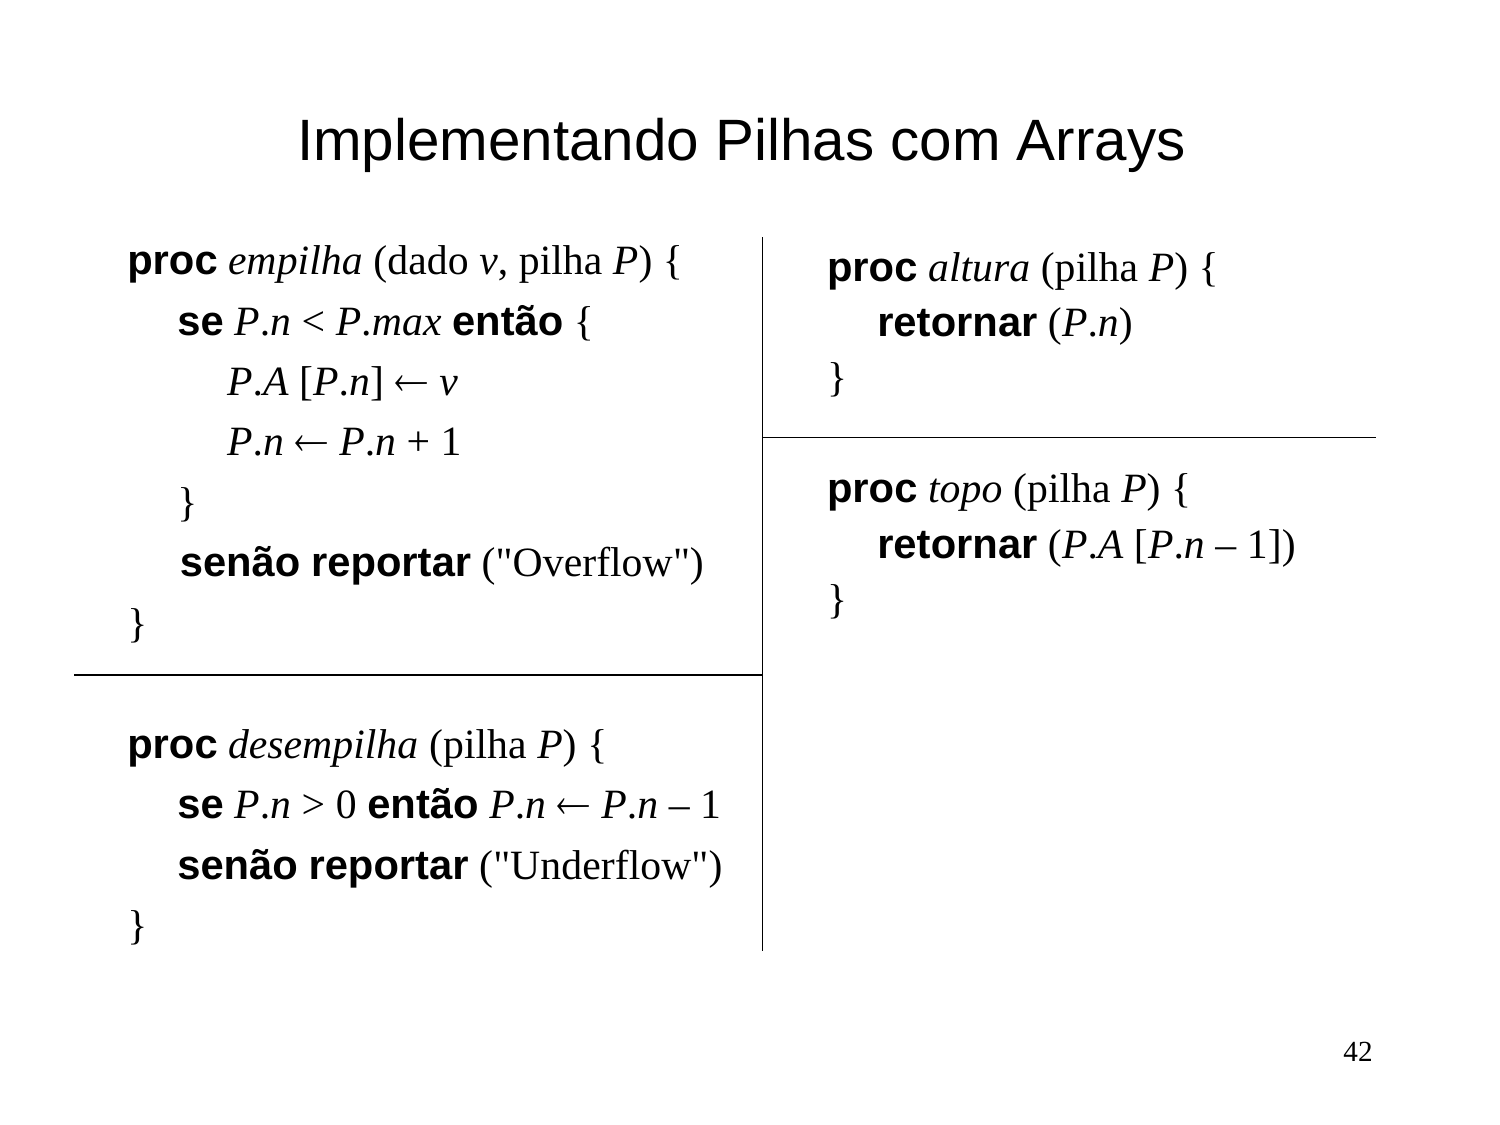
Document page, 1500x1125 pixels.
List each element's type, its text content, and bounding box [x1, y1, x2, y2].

list proc empilha (dado v, pilha P) { se P.n < P.max então { P.A [P.n]  v P.n  P.n + 1 } senão reportar ("Overflow") } proc desempilha (pilha P) { se P.n > 0 então P.n  P.n – 1 senão reportar ("Underflow") } [112, 676, 750, 1038]
title Implementando Pilhas com Arrays [112, 99, 1388, 175]
list proc empilha (dado v, pilha P) { se P.n < P.max então { P.A [P.n]  v P.n  P.n + 1 } senão reportar ("Overflow") } proc desempilha (pilha P) { se P.n > 0 então P.n  P.n – 1 senão reportar ("Underflow") } [112, 224, 750, 674]
text_box proc altura (pilha P) { retornar (P.n) } proc topo (pilha P) { retornar (P.A [P.n – 1]) } [812, 237, 1450, 875]
